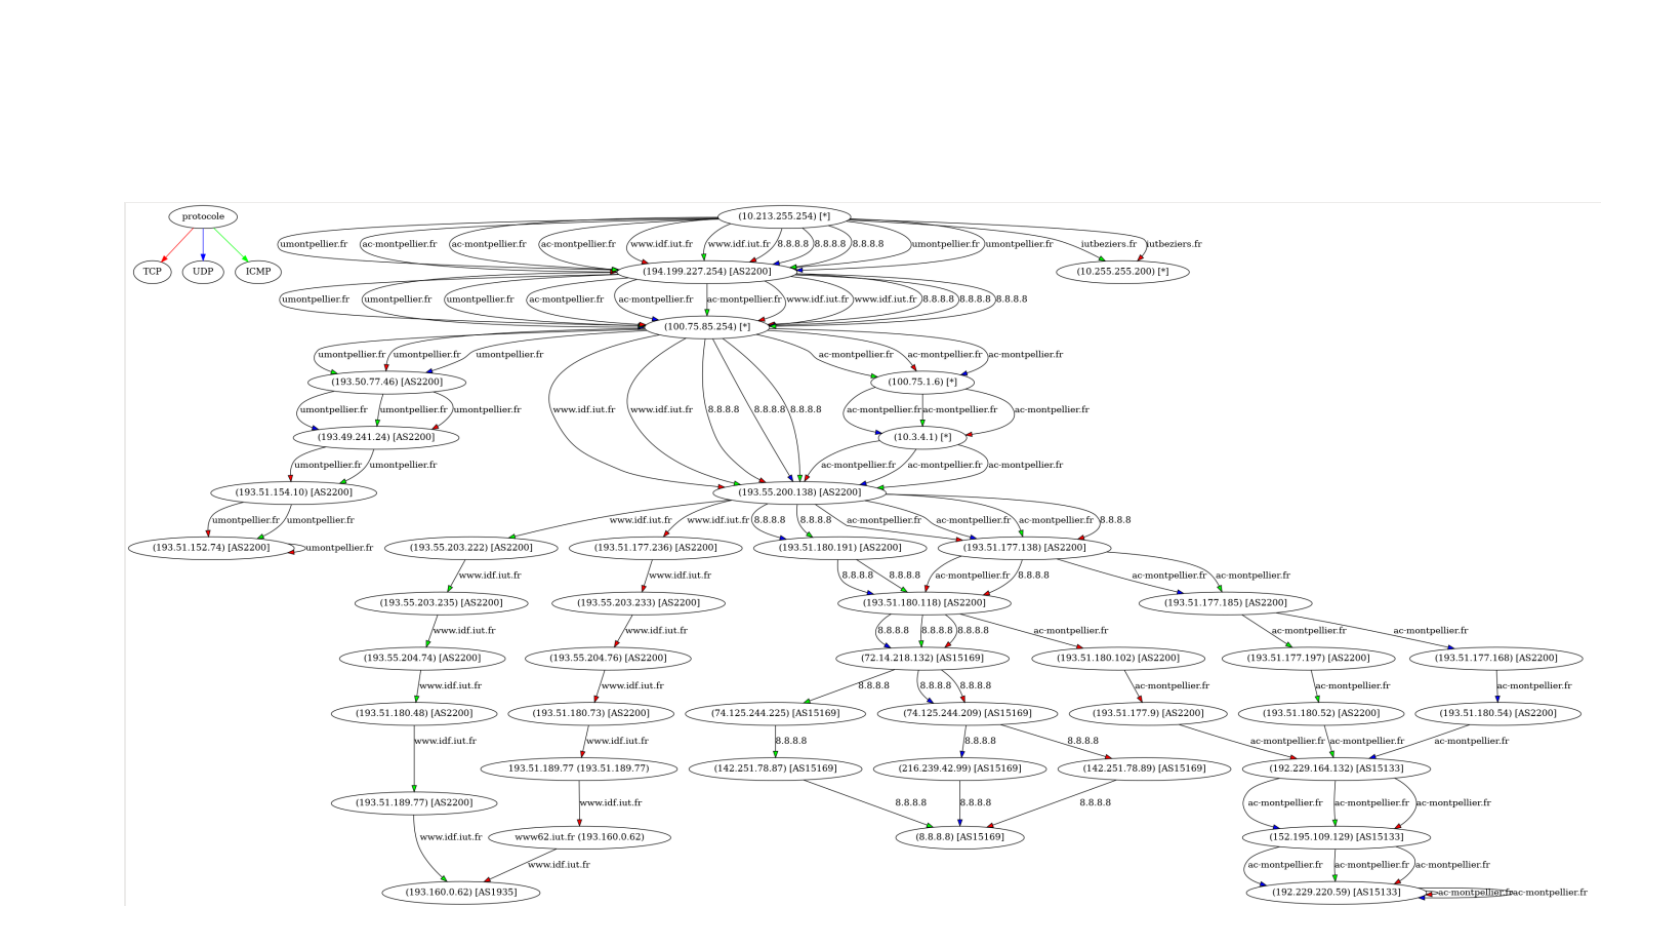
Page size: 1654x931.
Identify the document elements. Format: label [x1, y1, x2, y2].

picture [124, 202, 1601, 906]
